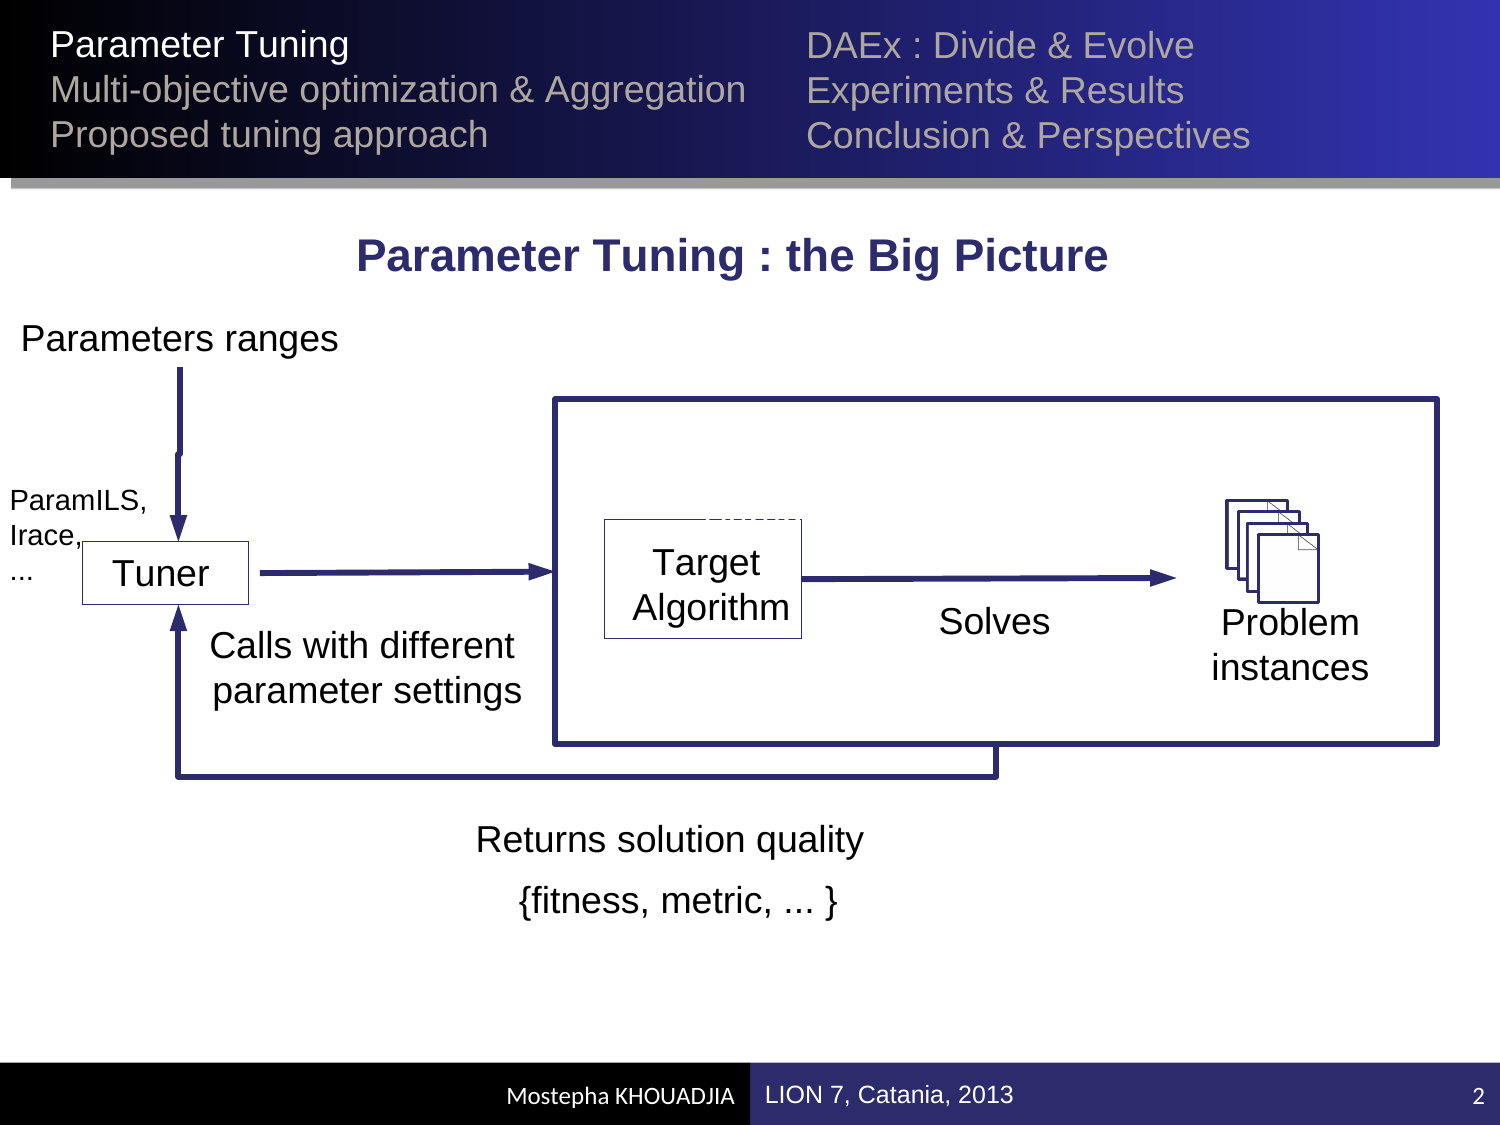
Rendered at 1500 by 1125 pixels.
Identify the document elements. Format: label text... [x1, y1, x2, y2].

text_box {fitness, metric, ... } [441, 868, 854, 929]
text_box Parameter tunning [688, 490, 1026, 551]
text_box Parameter Tuning Multi-objective optimization & Aggregation Proposed tuning approach [35, 12, 815, 518]
picture [1239, 512, 1298, 578]
text_box Tuner [249, 541, 260, 605]
picture [1248, 524, 1307, 591]
text_box Tuner [97, 542, 248, 604]
text_box Problem instances [1196, 590, 1386, 701]
text_box DAEx : Divide & Evolve Experiments & Results Conclusion & Perspectives [791, 13, 1500, 164]
picture [1228, 502, 1287, 568]
picture [1259, 535, 1318, 602]
text_box Solves [923, 589, 1068, 653]
text_box Returns solution quality [460, 807, 880, 871]
text_box Parameter Tuning : the Big Picture [117, 218, 1349, 339]
text_box Target Algorithm [607, 583, 808, 641]
text_box Target Algorithm [607, 530, 801, 638]
text_box ParamILS, Irace, ... [0, 474, 163, 594]
text_box Calls with different parameter settings [187, 613, 541, 734]
text_box Parameters ranges [5, 307, 35, 367]
